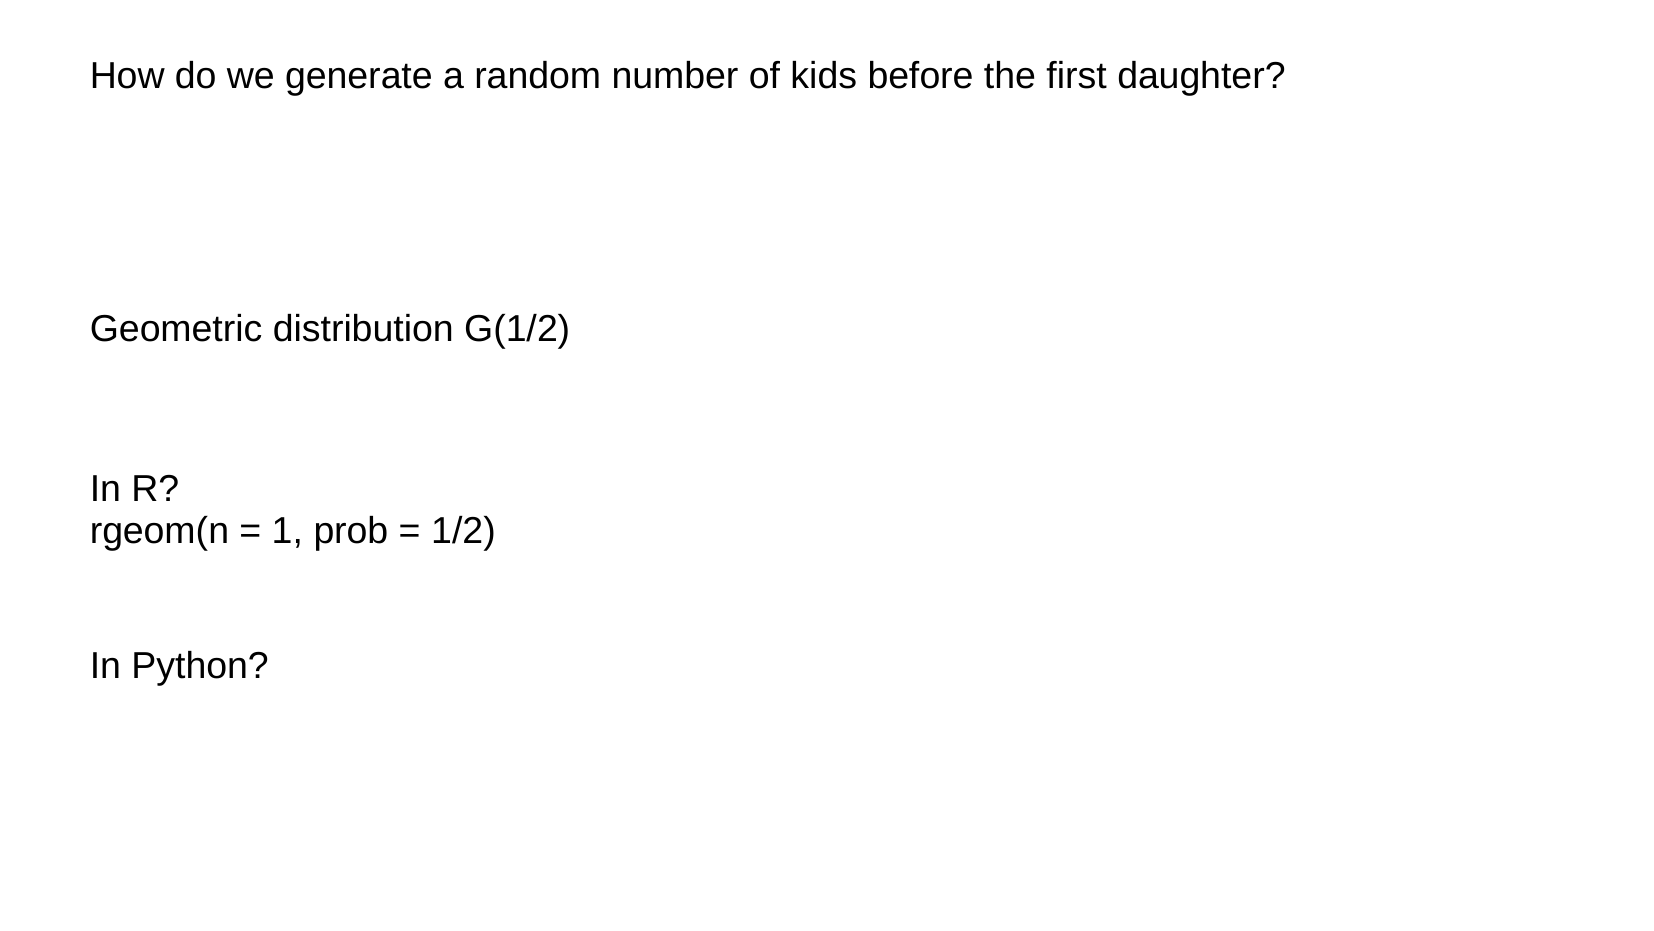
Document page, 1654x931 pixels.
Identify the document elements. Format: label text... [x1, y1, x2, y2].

text_box In Python? [75, 637, 1576, 695]
text_box Geometric distribution G(1/2) [75, 300, 1276, 357]
text_box In R? rgeom(n = 1, prob = 1/2) [75, 460, 1576, 559]
text_box How do we generate a random number of kids before the first daughter? [75, 46, 1576, 104]
